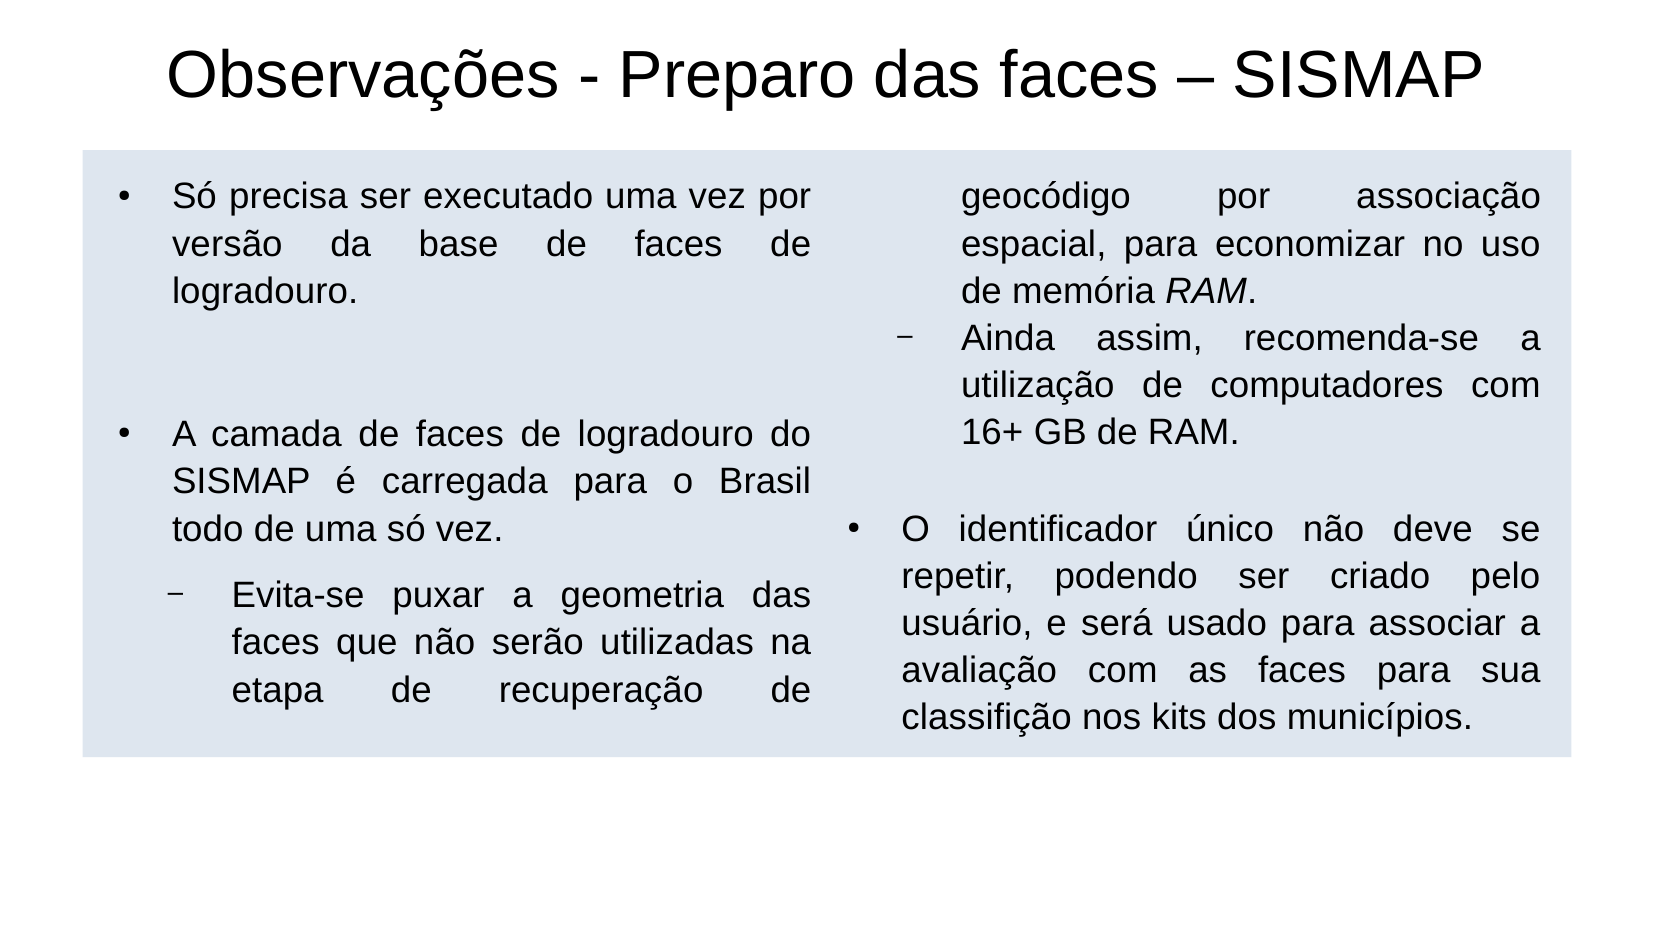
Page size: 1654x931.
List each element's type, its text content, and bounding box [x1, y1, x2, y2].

title Observações - Preparo das faces – SISMAP [82, 36, 1571, 113]
list Só precisa ser executado uma vez por versão da base de faces de logradouro. A camada de faces de logradouro do SISMAP é carregada para o Brasil todo de uma só vez. Evita-se puxar a geometria das faces que não serão utilizadas na etapa de recuperação de geocódigo por associação espacial, para economizar no uso de memória RAM. Ainda assim, recomenda-se a utilização de computadores com 16+ GB de RAM. O identificador único não deve se repetir, podendo ser criado pelo usuário, e será usado para associar a avaliação com as faces para sua classifição nos kits dos municípios. [82, 150, 1572, 758]
